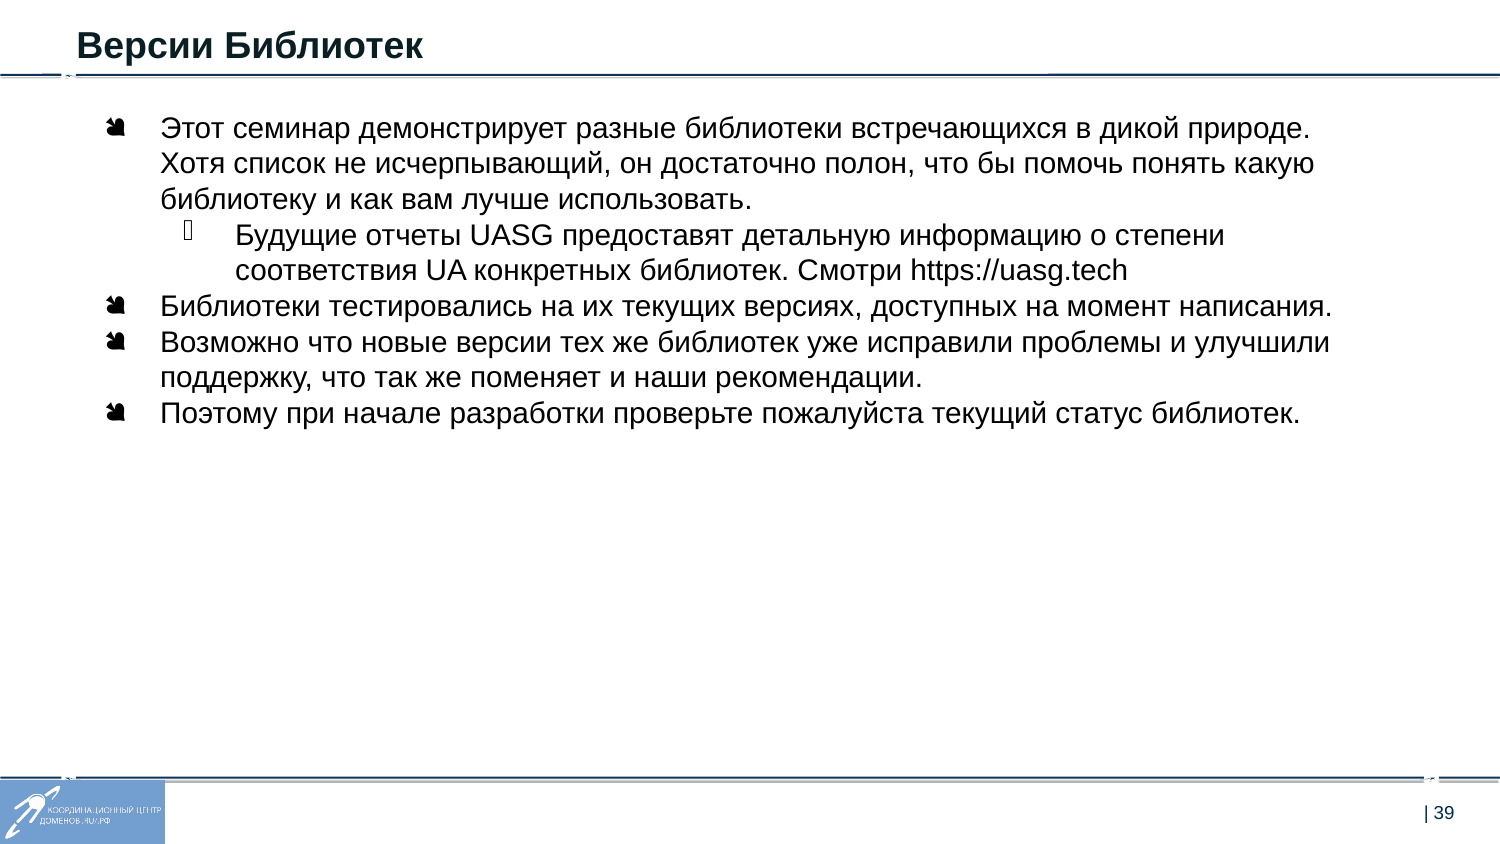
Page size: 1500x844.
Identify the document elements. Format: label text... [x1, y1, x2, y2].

list Этот семинар демонстрирует разные библиотеки встречающихся в дикой природе. Хотя список не исчерпывающий, он достаточно полон, что бы помочь понять какую библиотеку и как вам лучше использовать. Будущие отчеты UASG предоставят детальную информацию о степени соответствия UA конкретных библиотек. Смотри https://uasg.tech Библиотеки тестировались на их текущих версиях, доступных на момент написания. Возможно что новые версии тех же библиотек уже исправили проблемы и улучшили поддержку, что так же поменяет и наши рекомендации. Поэтому при начале разработки проверьте пожалуйста текущий статус библиотек. [70, 93, 1368, 656]
title Версии Библиотек [61, 5, 1376, 62]
picture [0, 779, 166, 844]
